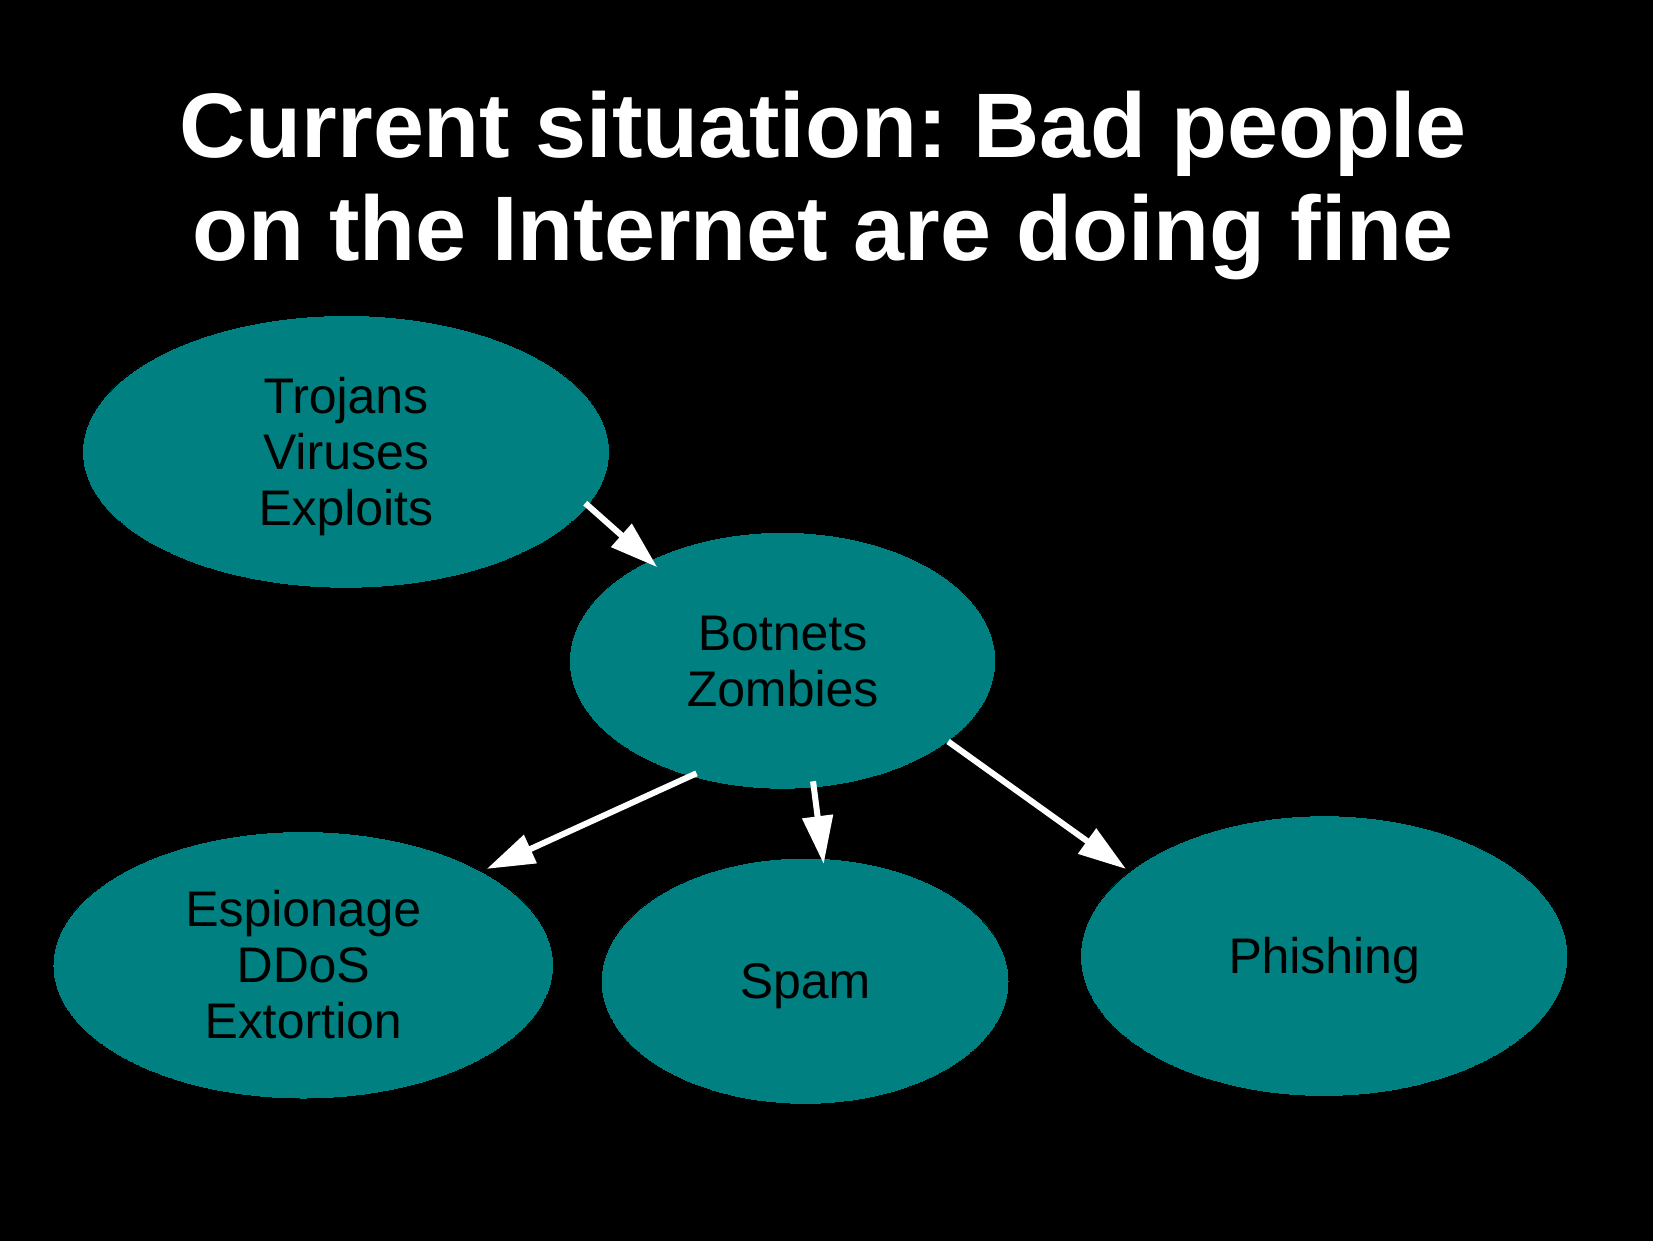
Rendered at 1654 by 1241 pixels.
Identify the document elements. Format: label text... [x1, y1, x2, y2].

text_box Trojans Viruses Exploits [82, 315, 610, 589]
text_box Spam [601, 858, 1010, 1105]
text_box Phishing [1080, 815, 1568, 1097]
text_box Espionage DDoS Extortion [52, 831, 554, 1100]
title Current situation: Bad people on the Internet are doing fine [166, 57, 1483, 297]
text_box Botnets Zombies [569, 532, 996, 790]
